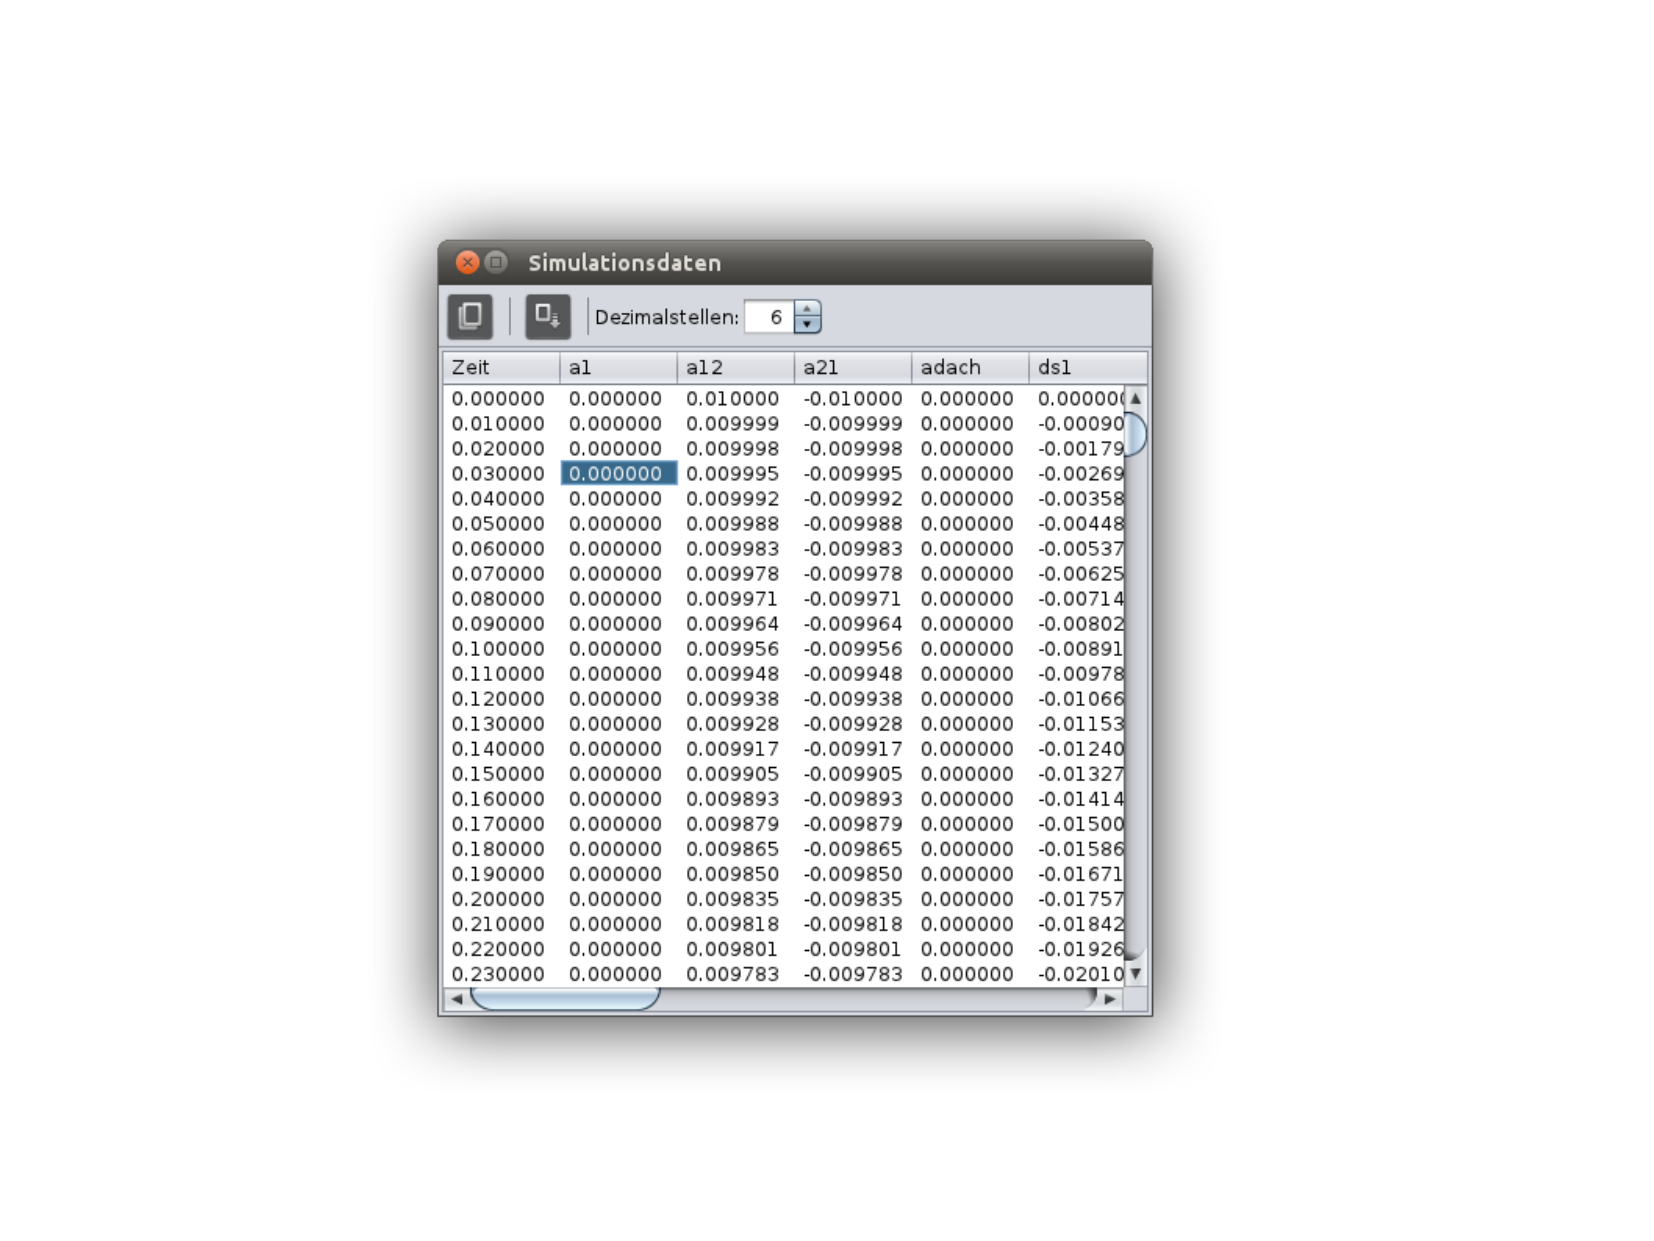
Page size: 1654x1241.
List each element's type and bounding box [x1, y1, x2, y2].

picture [289, 107, 1360, 1133]
